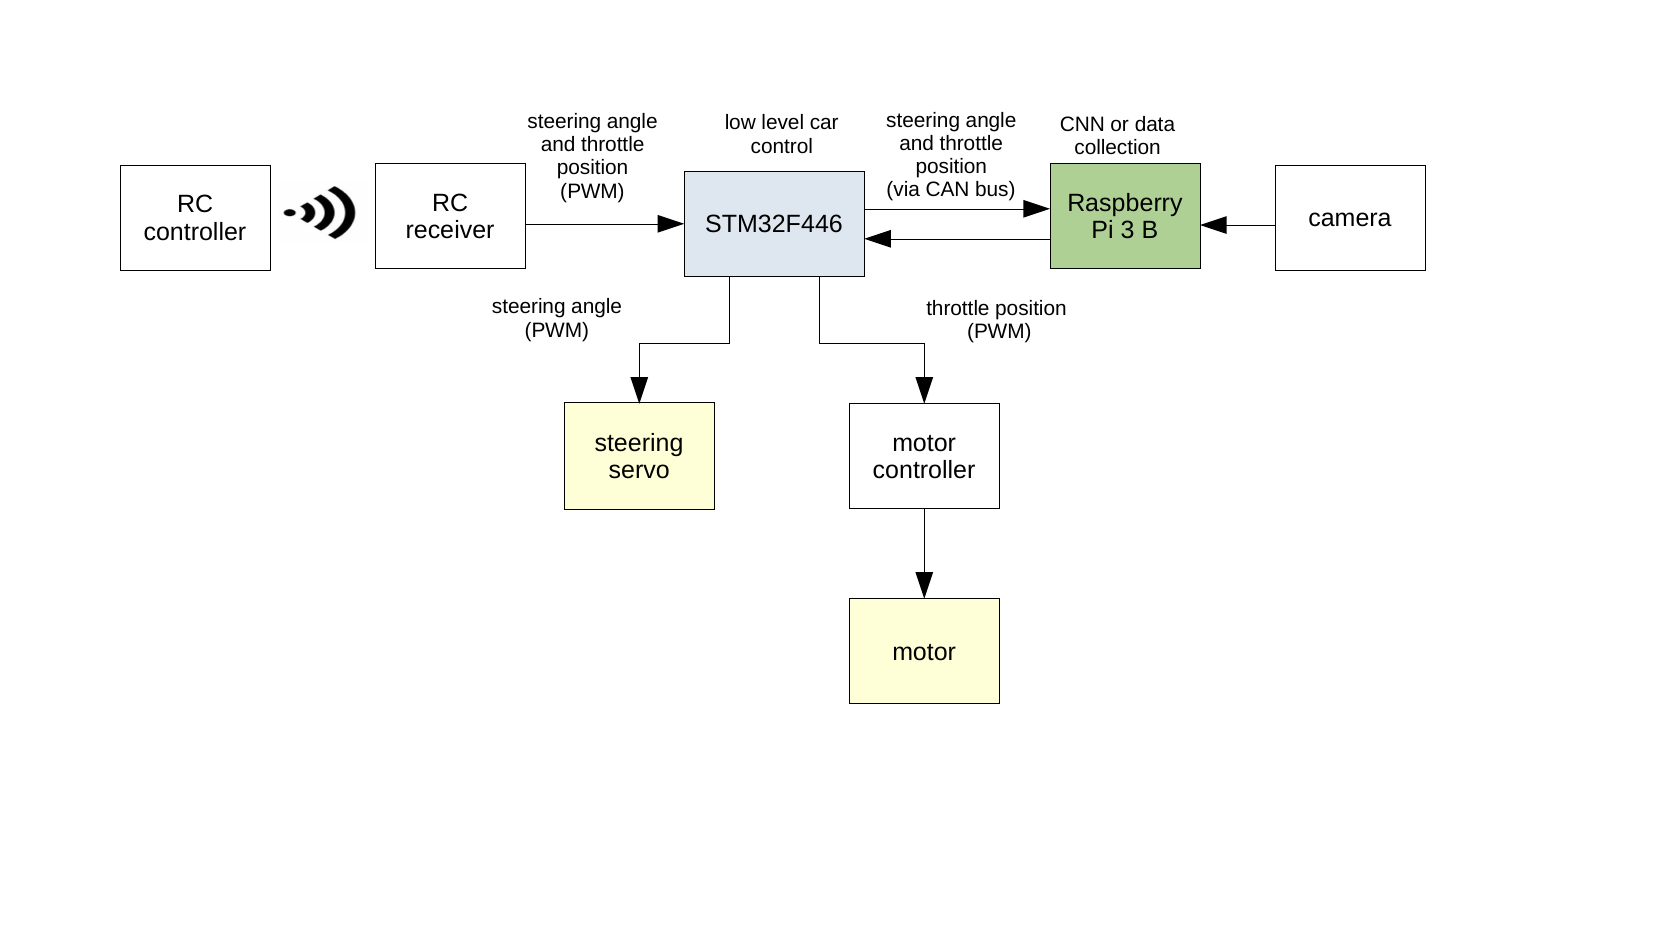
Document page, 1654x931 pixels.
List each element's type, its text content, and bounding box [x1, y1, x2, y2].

text_box RC controller [120, 165, 271, 271]
text_box motor [849, 598, 1000, 704]
text_box motor controller [849, 403, 1000, 509]
text_box low level car control [699, 103, 865, 166]
text_box steering angle and throttle position (via CAN bus) [868, 100, 1034, 209]
text_box steering angle and throttle position (PWM) [510, 102, 676, 211]
text_box STM32F446 [684, 171, 865, 277]
text_box CNN or data collection [1035, 105, 1201, 167]
text_box throttle position (PWM) [909, 289, 1090, 359]
text_box RC receiver [375, 163, 526, 269]
picture [278, 181, 368, 242]
text_box camera [1275, 165, 1426, 271]
text_box Raspberry Pi 3 B [1050, 167, 1201, 269]
text_box steering angle (PWM) [474, 287, 640, 359]
text_box steering servo [564, 402, 715, 510]
